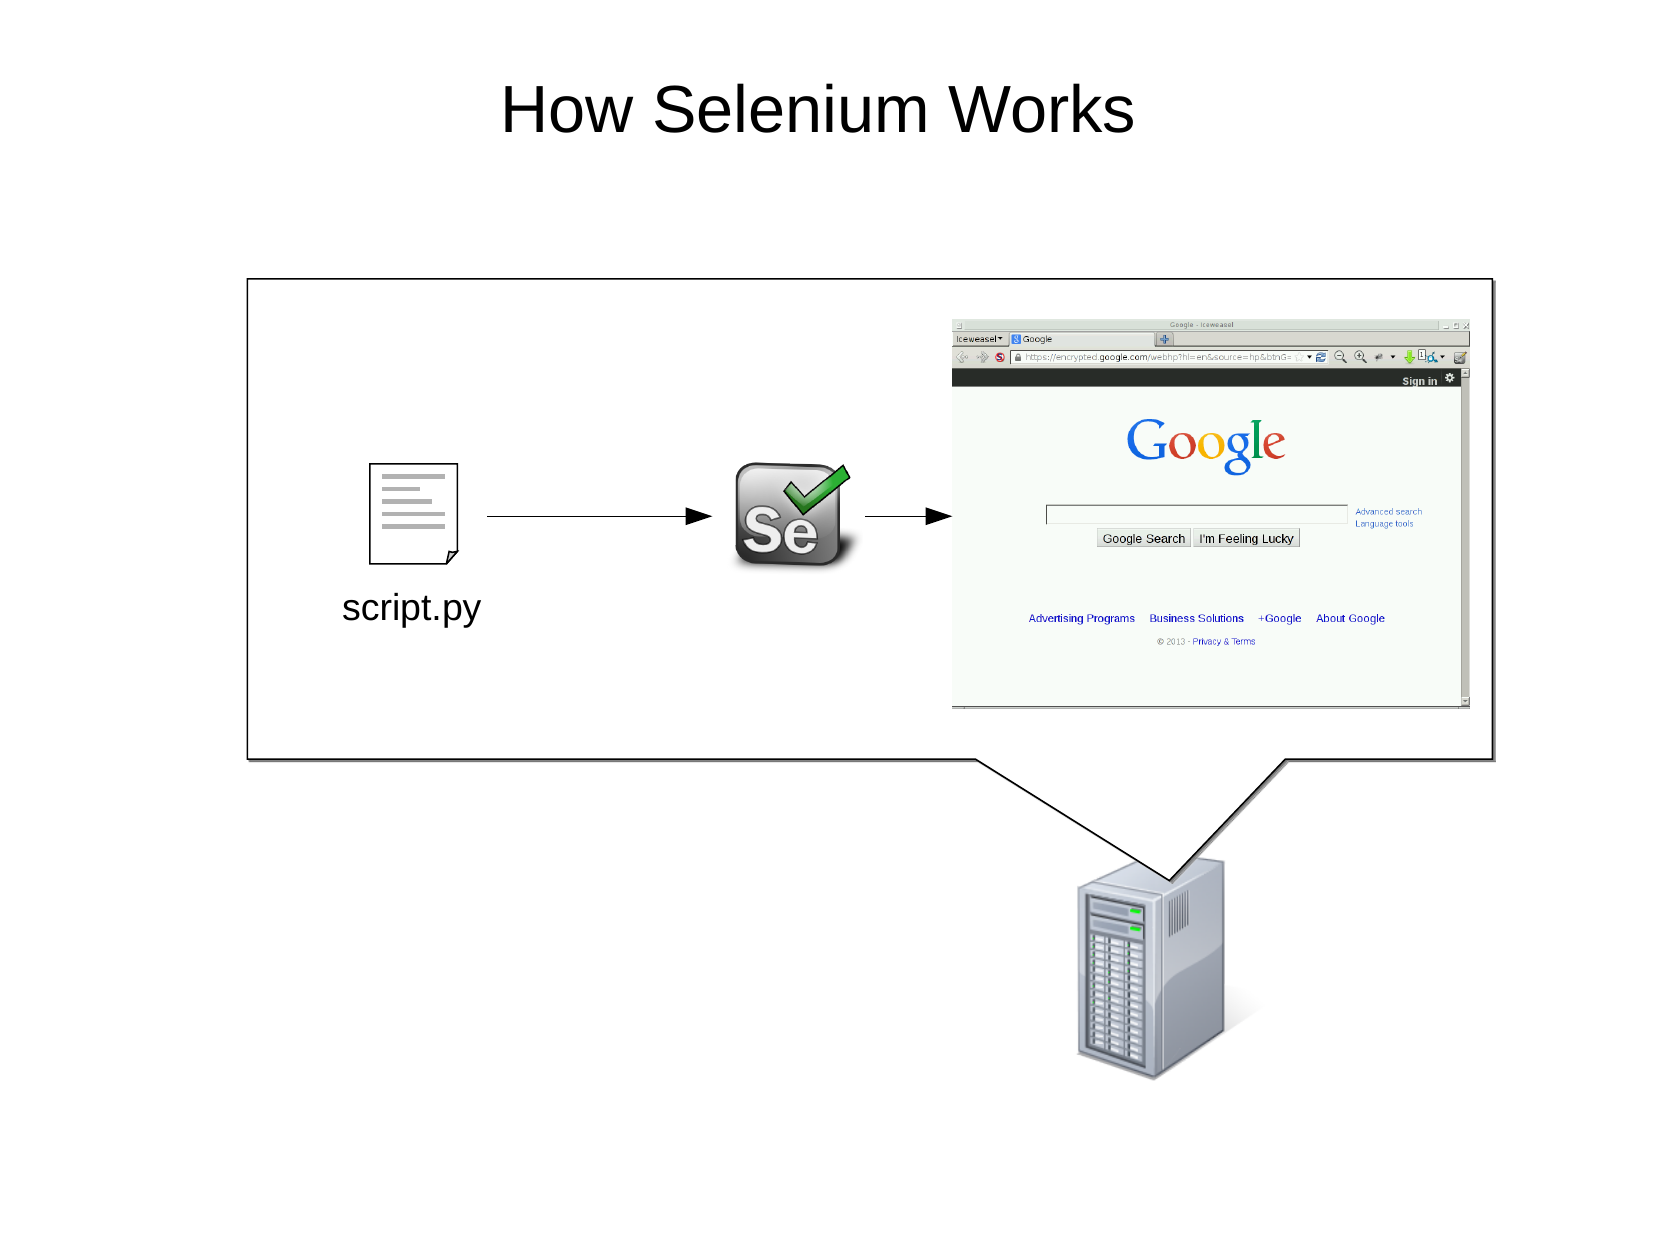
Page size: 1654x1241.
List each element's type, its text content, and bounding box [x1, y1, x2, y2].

text_box [247, 278, 1493, 881]
text_box How Selenium Works [485, 64, 1153, 155]
picture [727, 456, 863, 575]
text_box script.py [327, 578, 497, 636]
picture [1050, 844, 1283, 1089]
picture [952, 319, 1470, 709]
